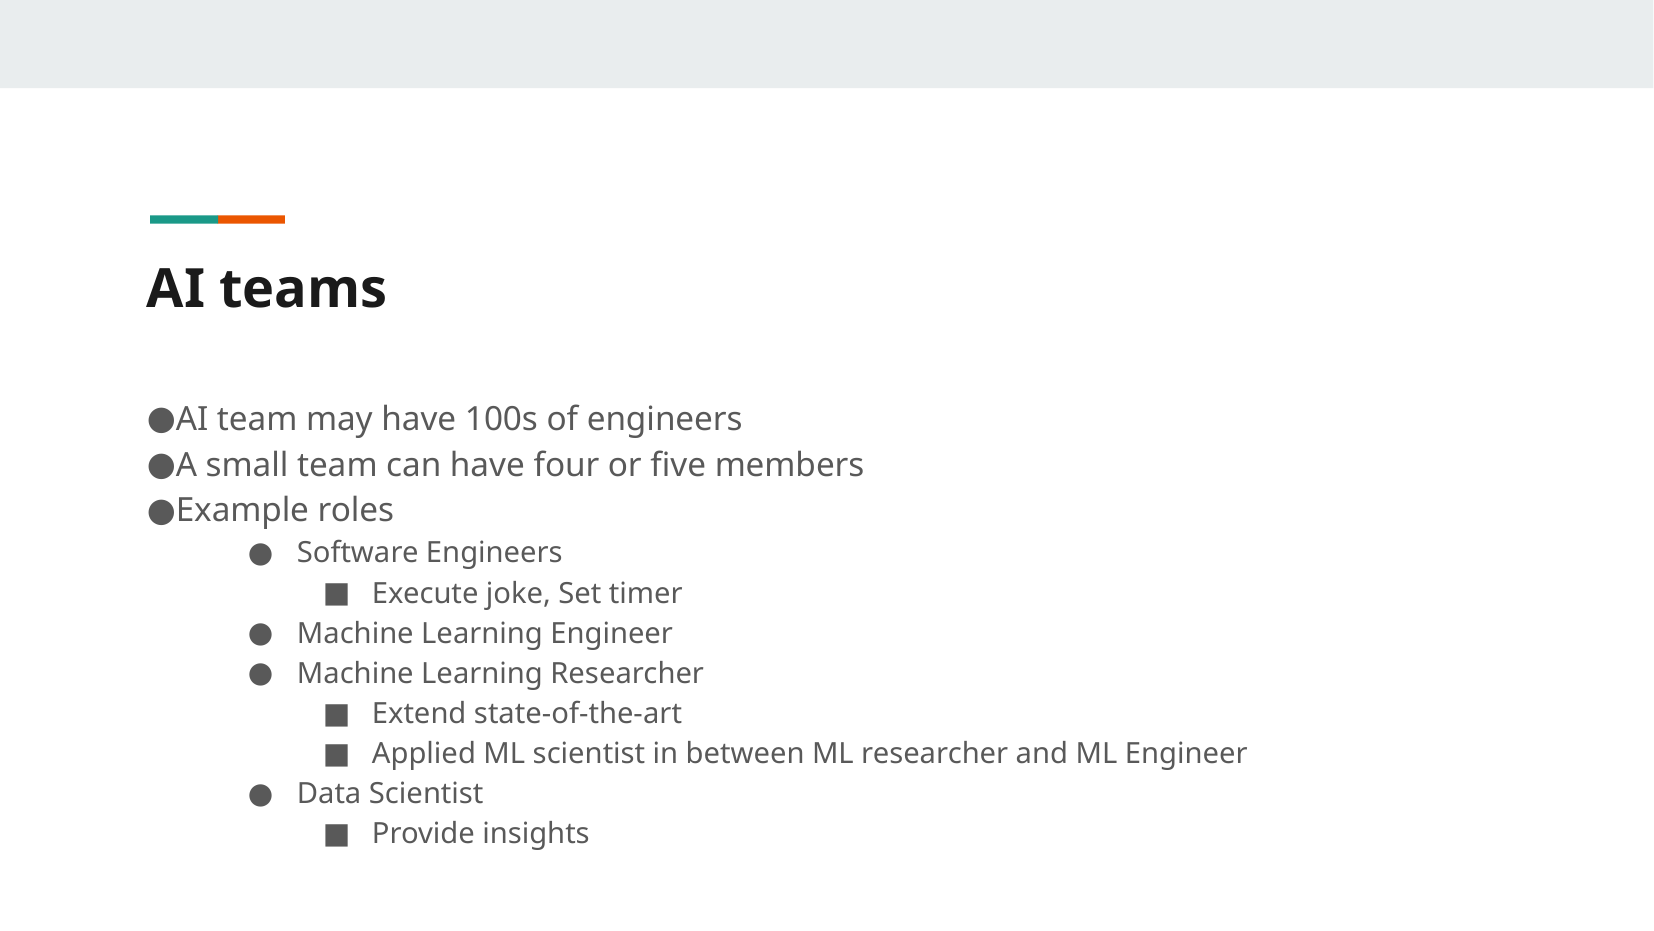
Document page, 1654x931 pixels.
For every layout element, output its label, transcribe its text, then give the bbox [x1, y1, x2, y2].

list AI team may have 100s of engineers A small team can have four or five members Example roles Software Engineers Execute joke, Set timer Machine Learning Engineer Machine Learning Researcher Extend state-of-the-art Applied ML scientist in between ML researcher and ML Engineer Data Scientist Provide insights [131, 375, 1523, 785]
title AI teams [131, 238, 1523, 336]
